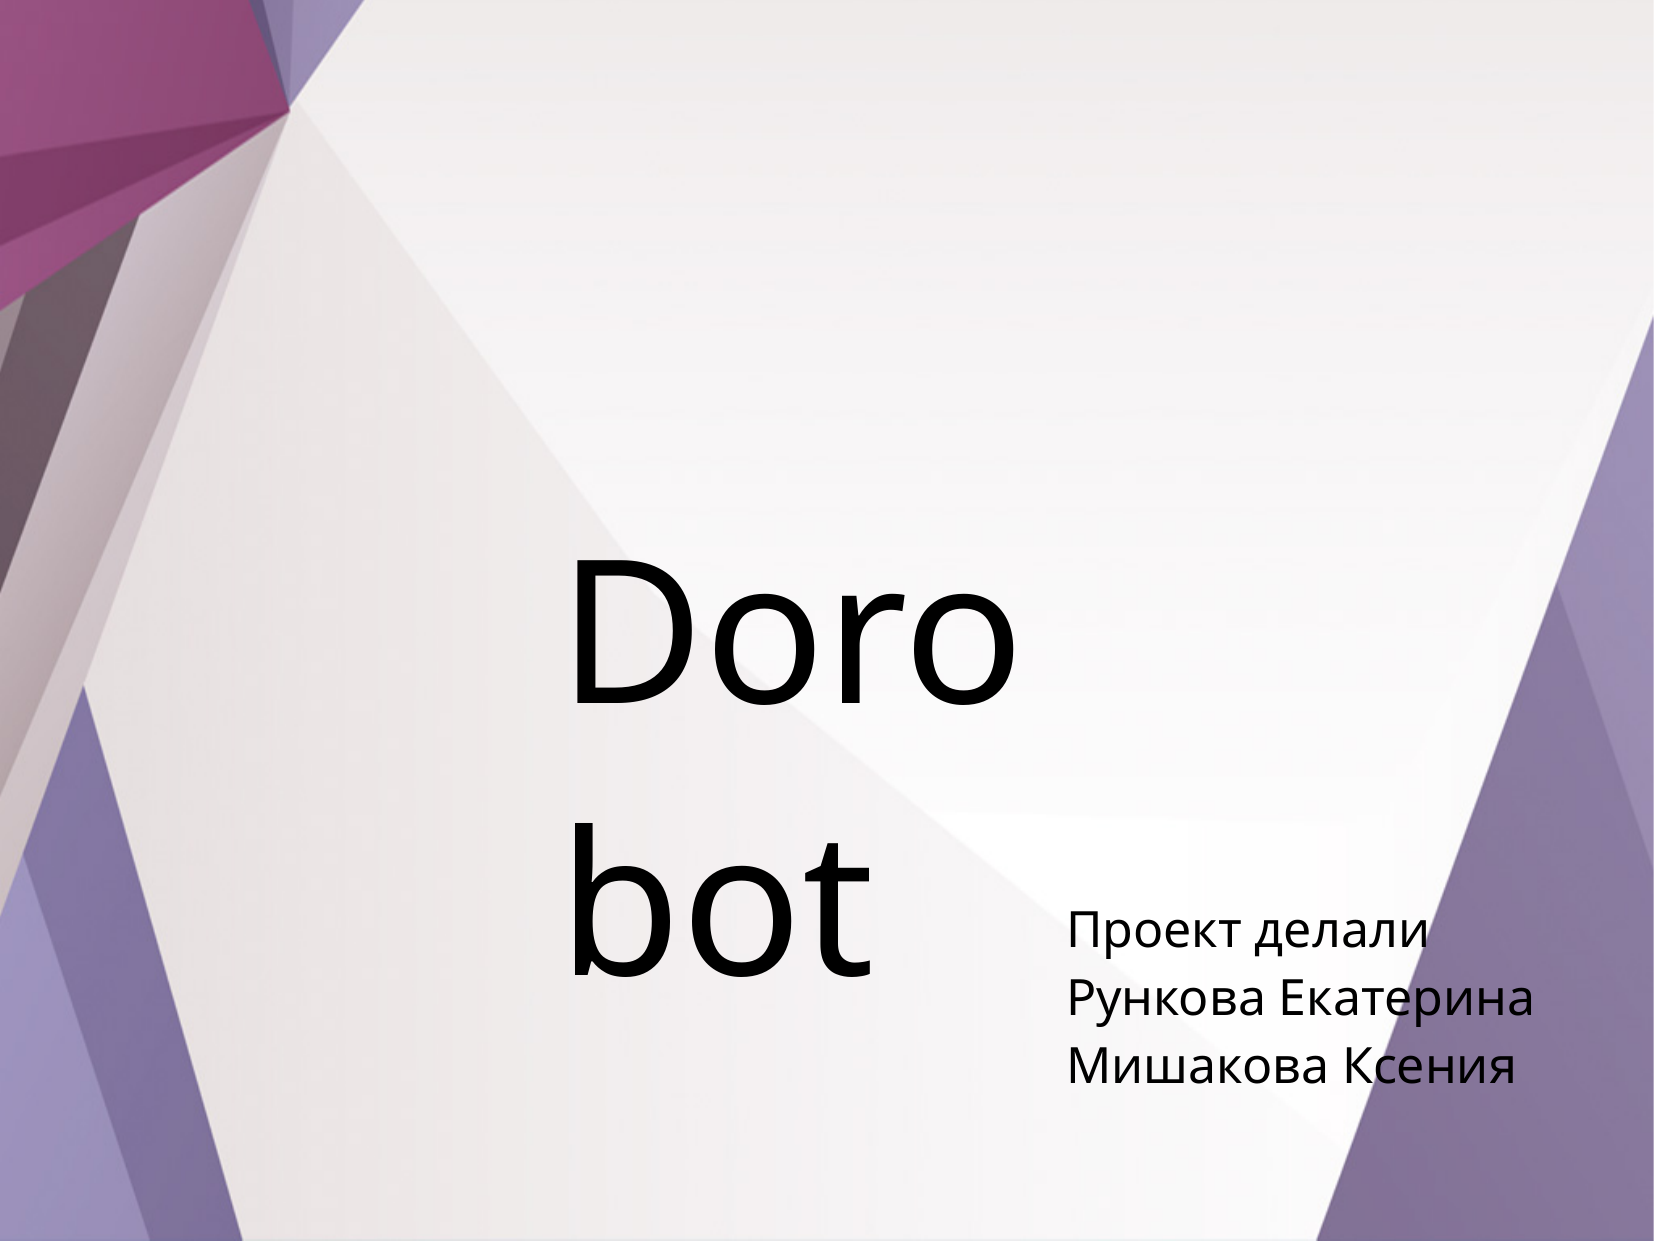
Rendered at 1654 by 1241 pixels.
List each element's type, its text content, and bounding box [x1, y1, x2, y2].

text_box Dorobot [543, 482, 1134, 697]
picture [0, 0, 1654, 1241]
text_box Проект делали Рункова Екатерина Мишакова Ксения [1051, 886, 1630, 1052]
